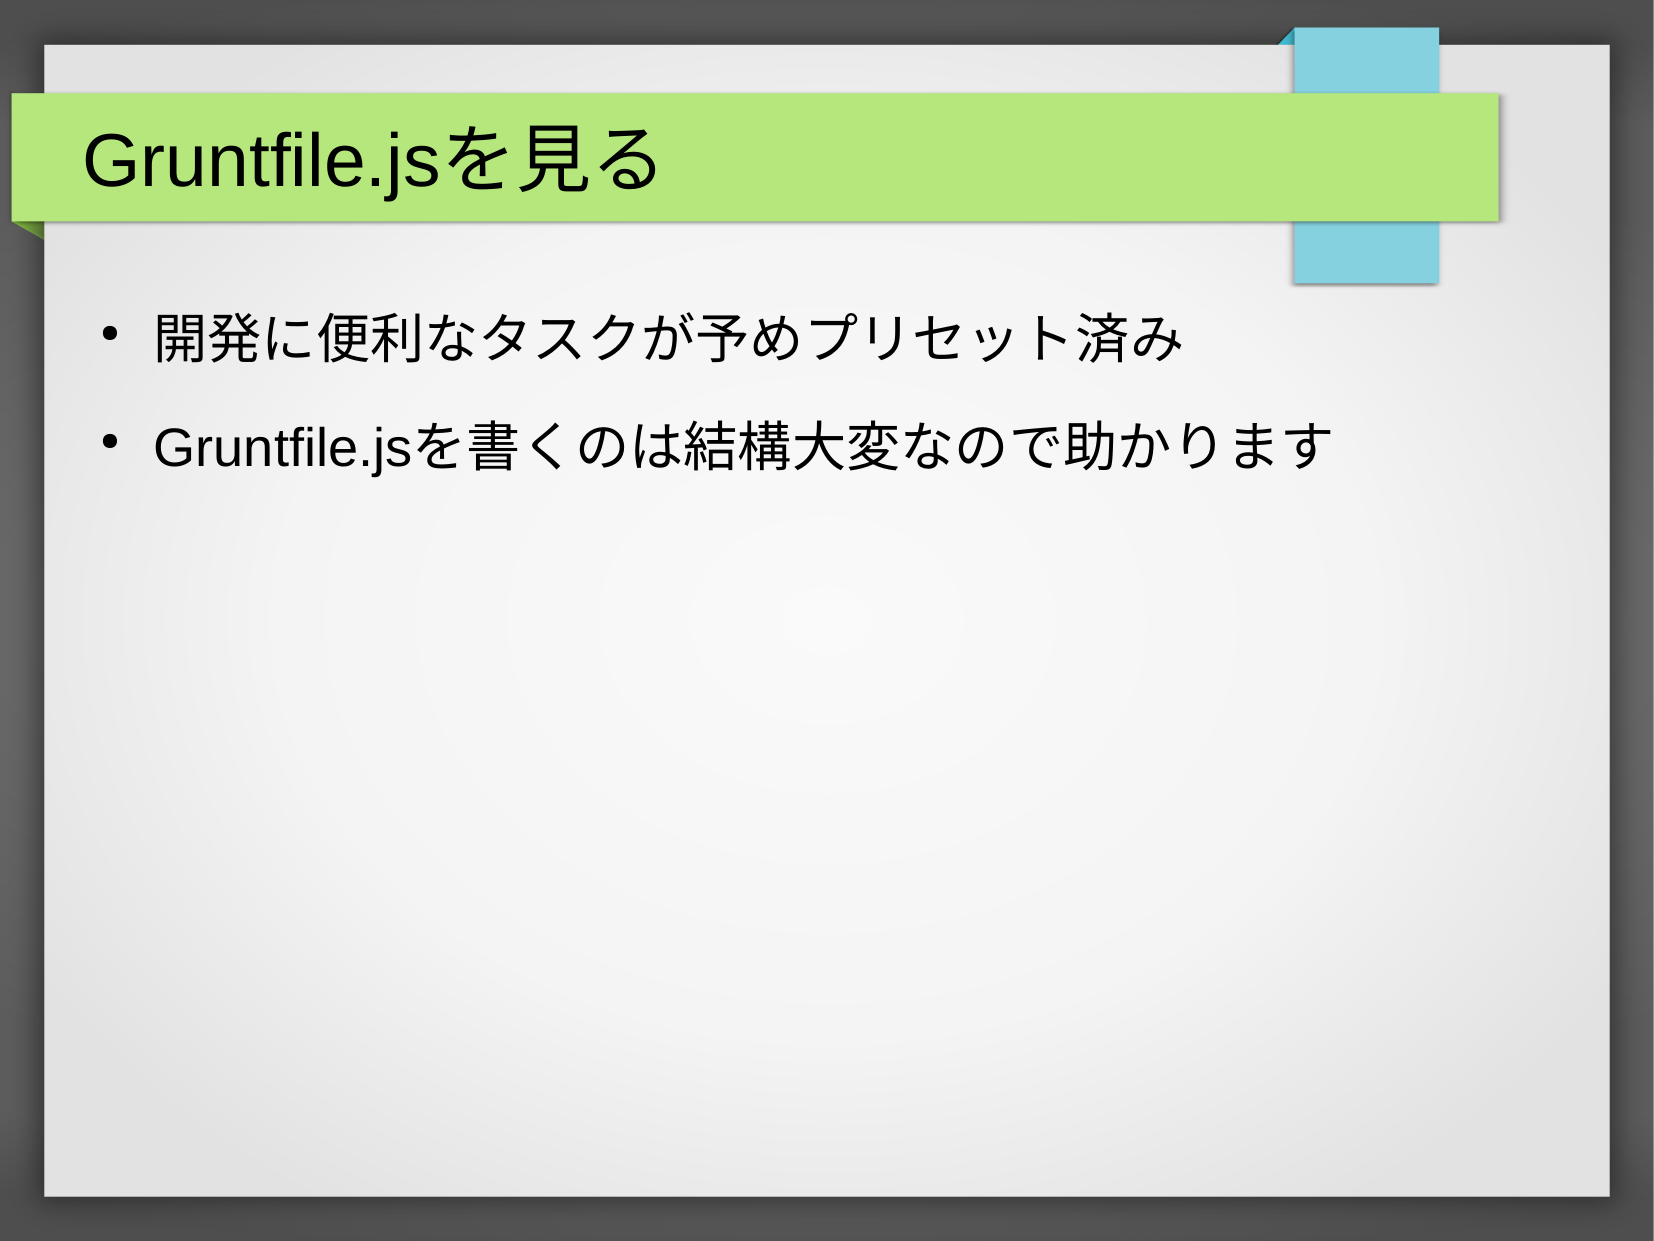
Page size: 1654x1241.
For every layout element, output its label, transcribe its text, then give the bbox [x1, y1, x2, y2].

list 開発に便利なタスクが予めプリセット済み Gruntfile.jsを書くのは結構大変なので助かります [82, 295, 1571, 1015]
picture [0, 0, 1654, 1241]
title Gruntfile.jsを見る [82, 94, 1264, 213]
